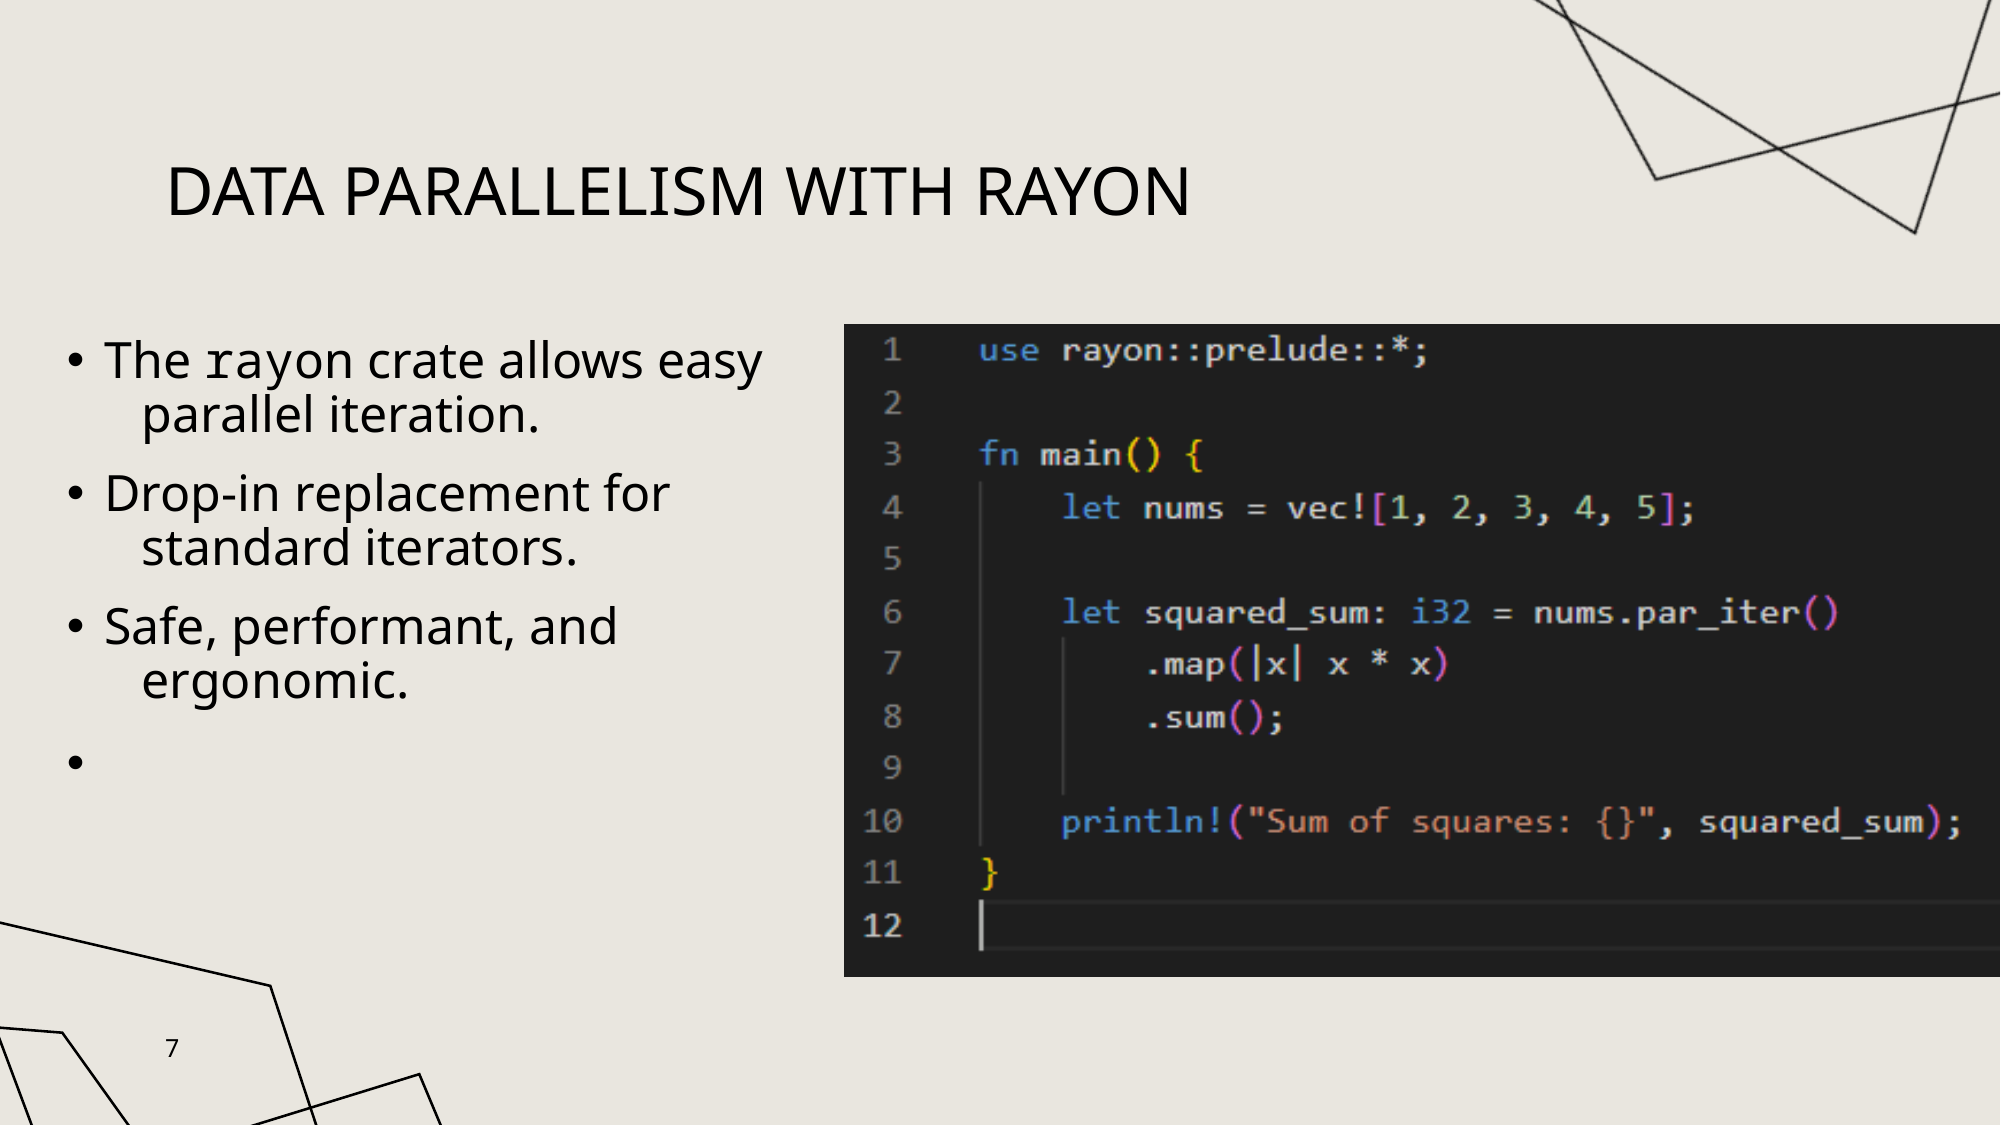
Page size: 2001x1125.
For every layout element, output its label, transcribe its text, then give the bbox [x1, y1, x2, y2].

slide_number 7 [150, 1024, 254, 1074]
picture [844, 324, 2000, 977]
list The rayon crate allows easy parallel iteration. Drop-in replacement for standard iterators. Safe, performant, and ergonomic. [51, 327, 844, 947]
title Data Parallelism with Rayon [150, 59, 1851, 327]
